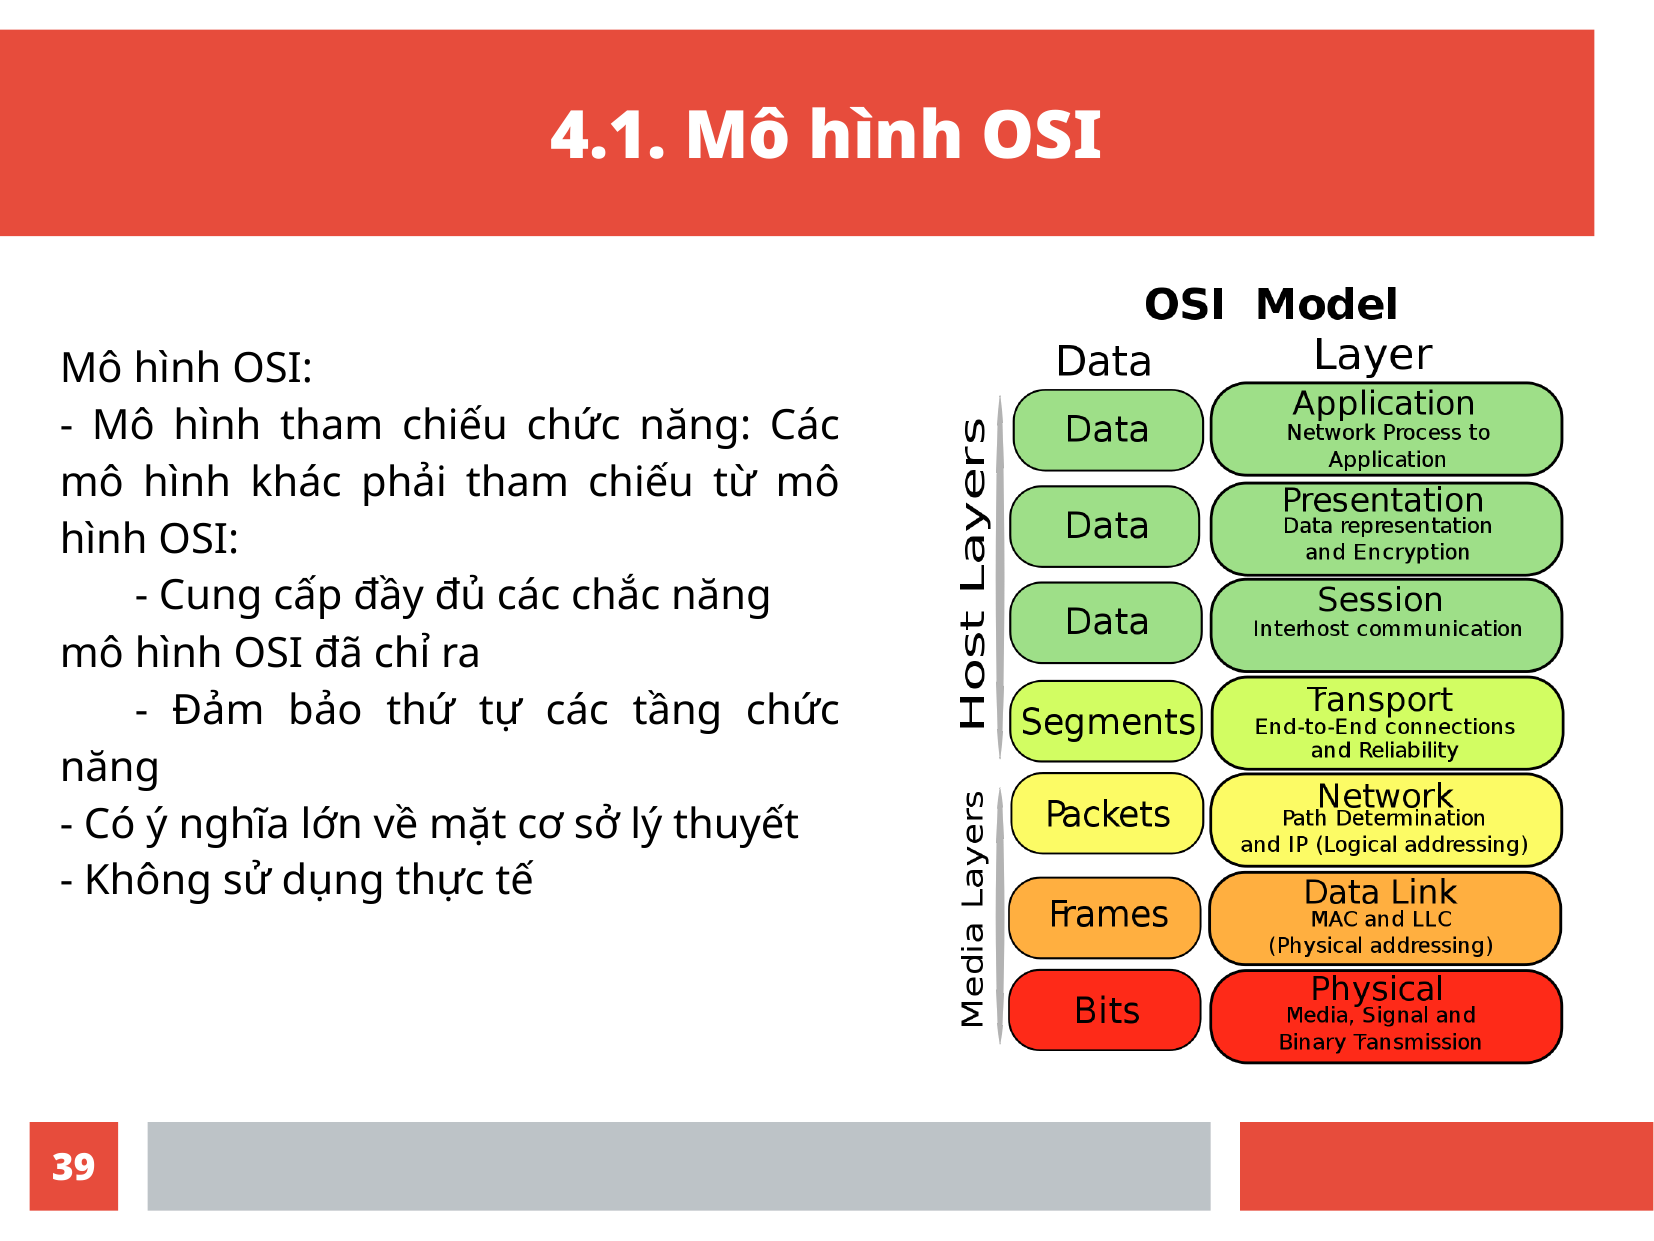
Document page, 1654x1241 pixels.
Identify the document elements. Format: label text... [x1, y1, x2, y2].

title 4.1. Mô hình OSI [59, 59, 1595, 207]
picture [915, 254, 1636, 1087]
text_box Mô hình OSI: - Mô hình tham chiếu chức năng: Các mô hình khác phải tham chiếu từ mô hình OSI: - Cung cấp đầy đủ các chắc năng mô hình OSI đã chỉ ra - Đảm bảo thứ tự các tầng chức năng - Có ý nghĩa lớn về mặt cơ sở lý thuyết - Không sử dụng thực tế [45, 330, 856, 1051]
